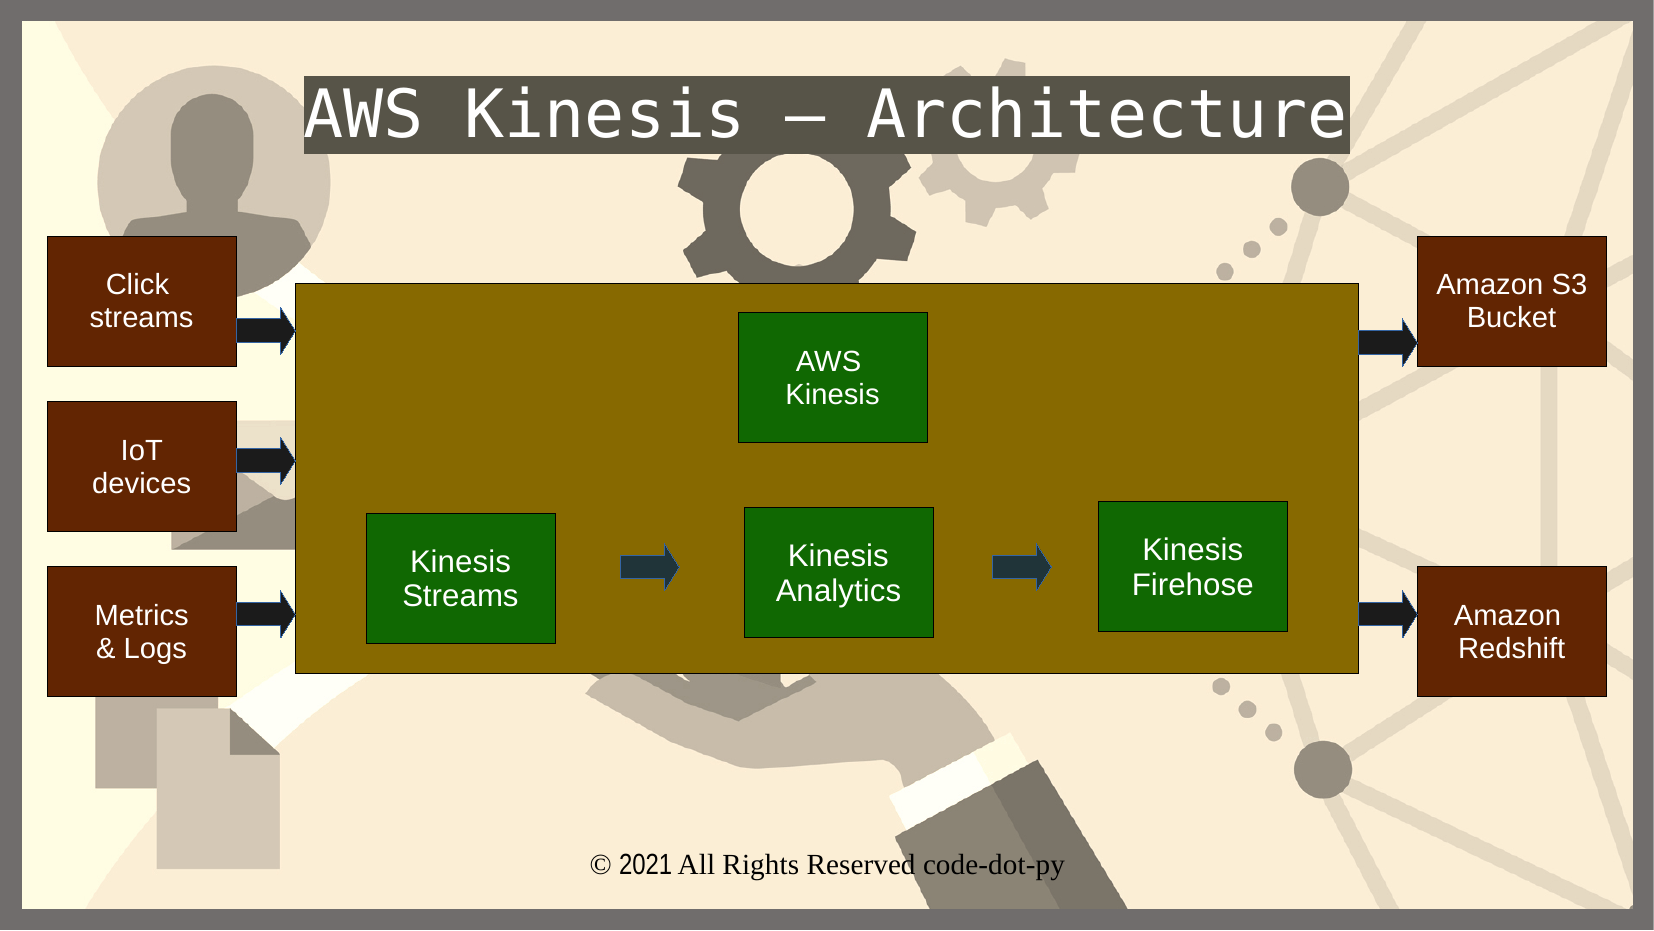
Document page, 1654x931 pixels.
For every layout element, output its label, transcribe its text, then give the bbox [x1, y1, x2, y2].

text_box Amazon Redshift [1417, 566, 1607, 697]
text_box Kinesis Streams [366, 513, 556, 644]
text_box IoT devices [47, 401, 237, 532]
text_box AWS Kinesis [738, 312, 928, 443]
title AWS Kinesis – Architecture [82, 37, 1571, 193]
text_box Metrics & Logs [47, 566, 237, 697]
text_box Kinesis Analytics [744, 507, 934, 638]
text_box Click streams [47, 236, 237, 367]
text_box Amazon S3 Bucket [1417, 236, 1607, 367]
picture [0, 0, 1654, 930]
text_box Kinesis Firehose [1098, 501, 1288, 632]
text_box [236, 283, 1418, 674]
